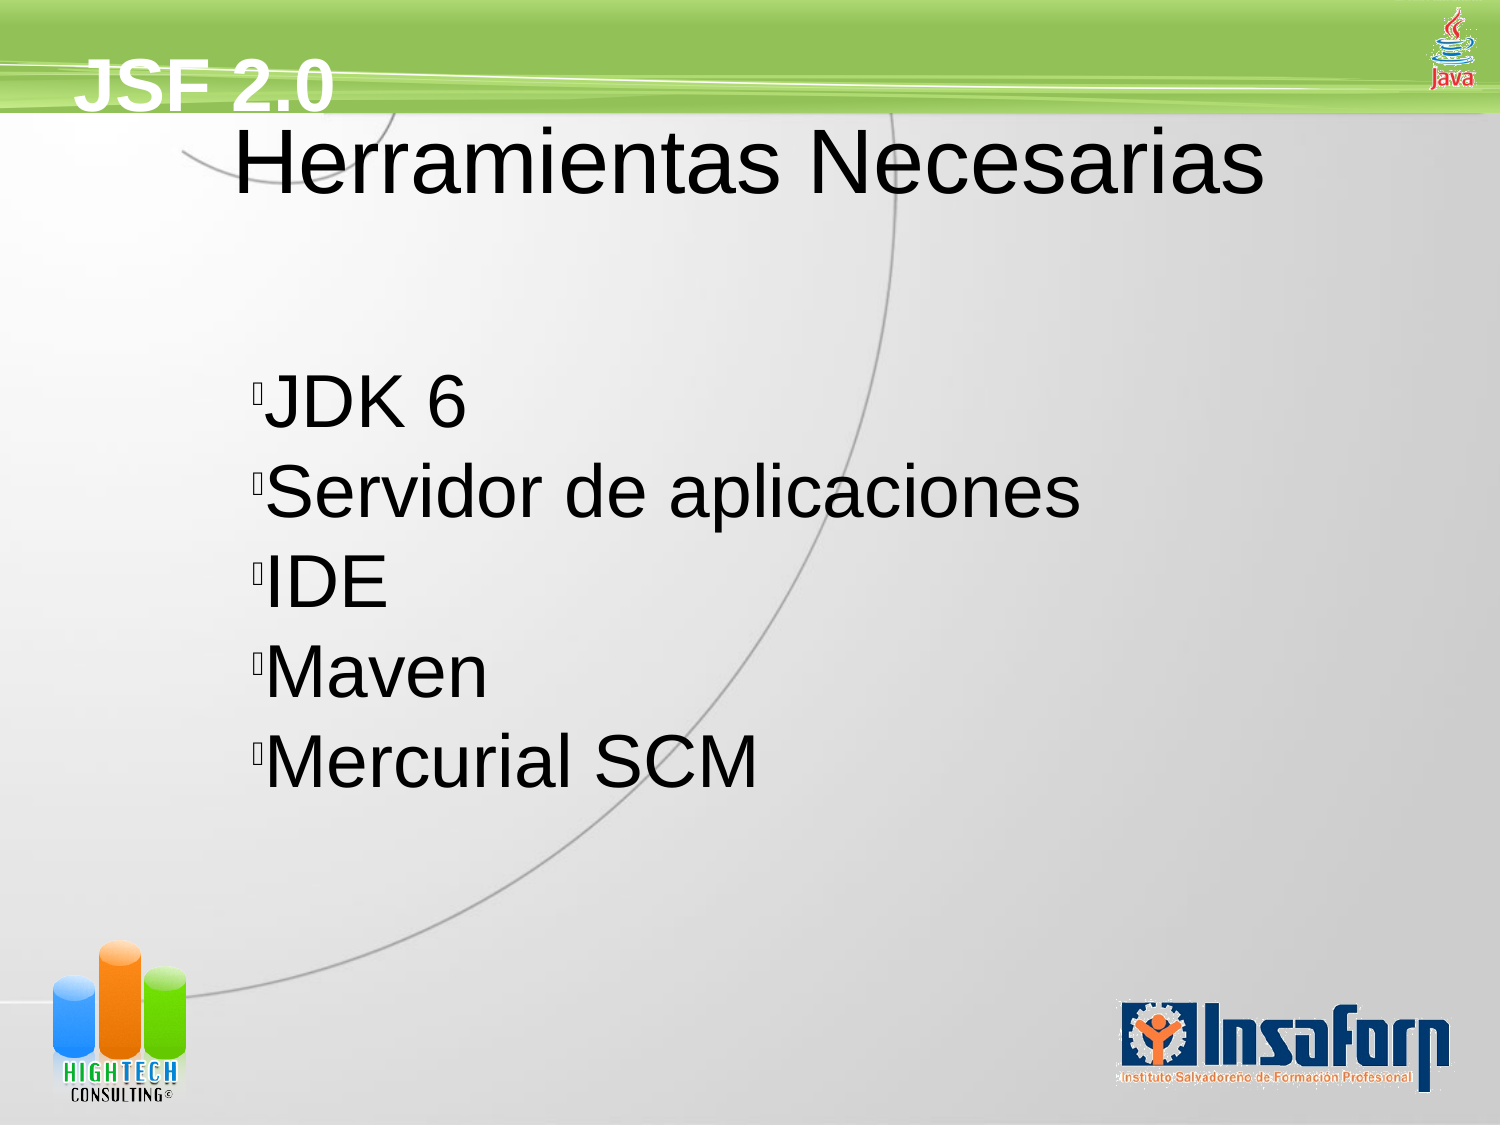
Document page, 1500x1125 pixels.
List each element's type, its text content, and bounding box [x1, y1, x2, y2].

text_box Herramientas Necesarias [75, 62, 1425, 251]
text_box JSF 2.0 [58, 29, 473, 129]
picture [0, 0, 1500, 1125]
text_box JDK 6 Servidor de aplicaciones IDE Maven Mercurial SCM [252, 265, 1241, 889]
